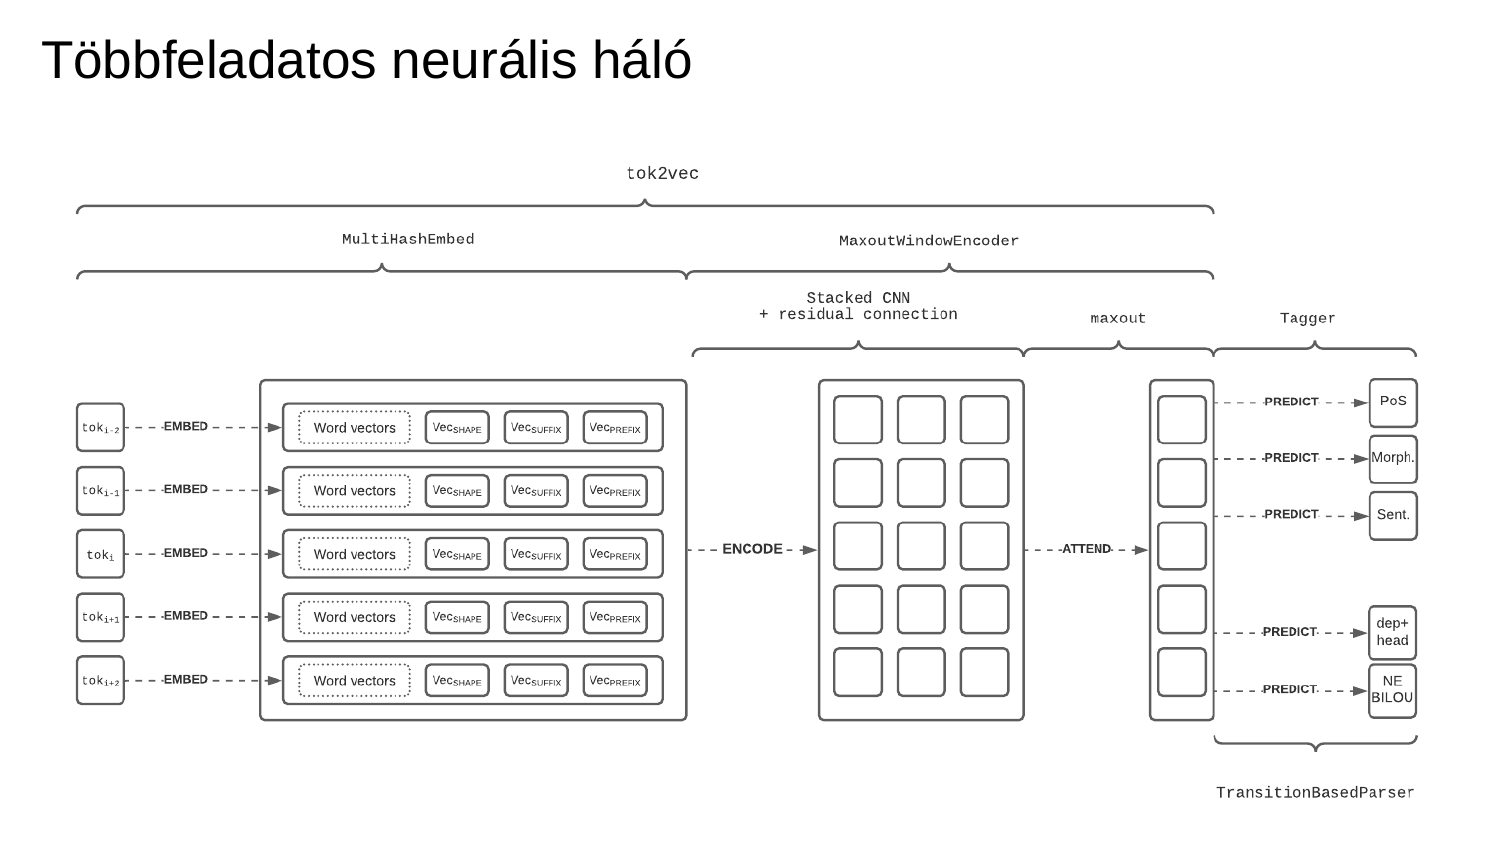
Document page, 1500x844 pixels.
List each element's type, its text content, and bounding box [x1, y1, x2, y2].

title Többfeladatos neurális háló [26, 10, 1424, 105]
picture [45, 119, 1449, 844]
